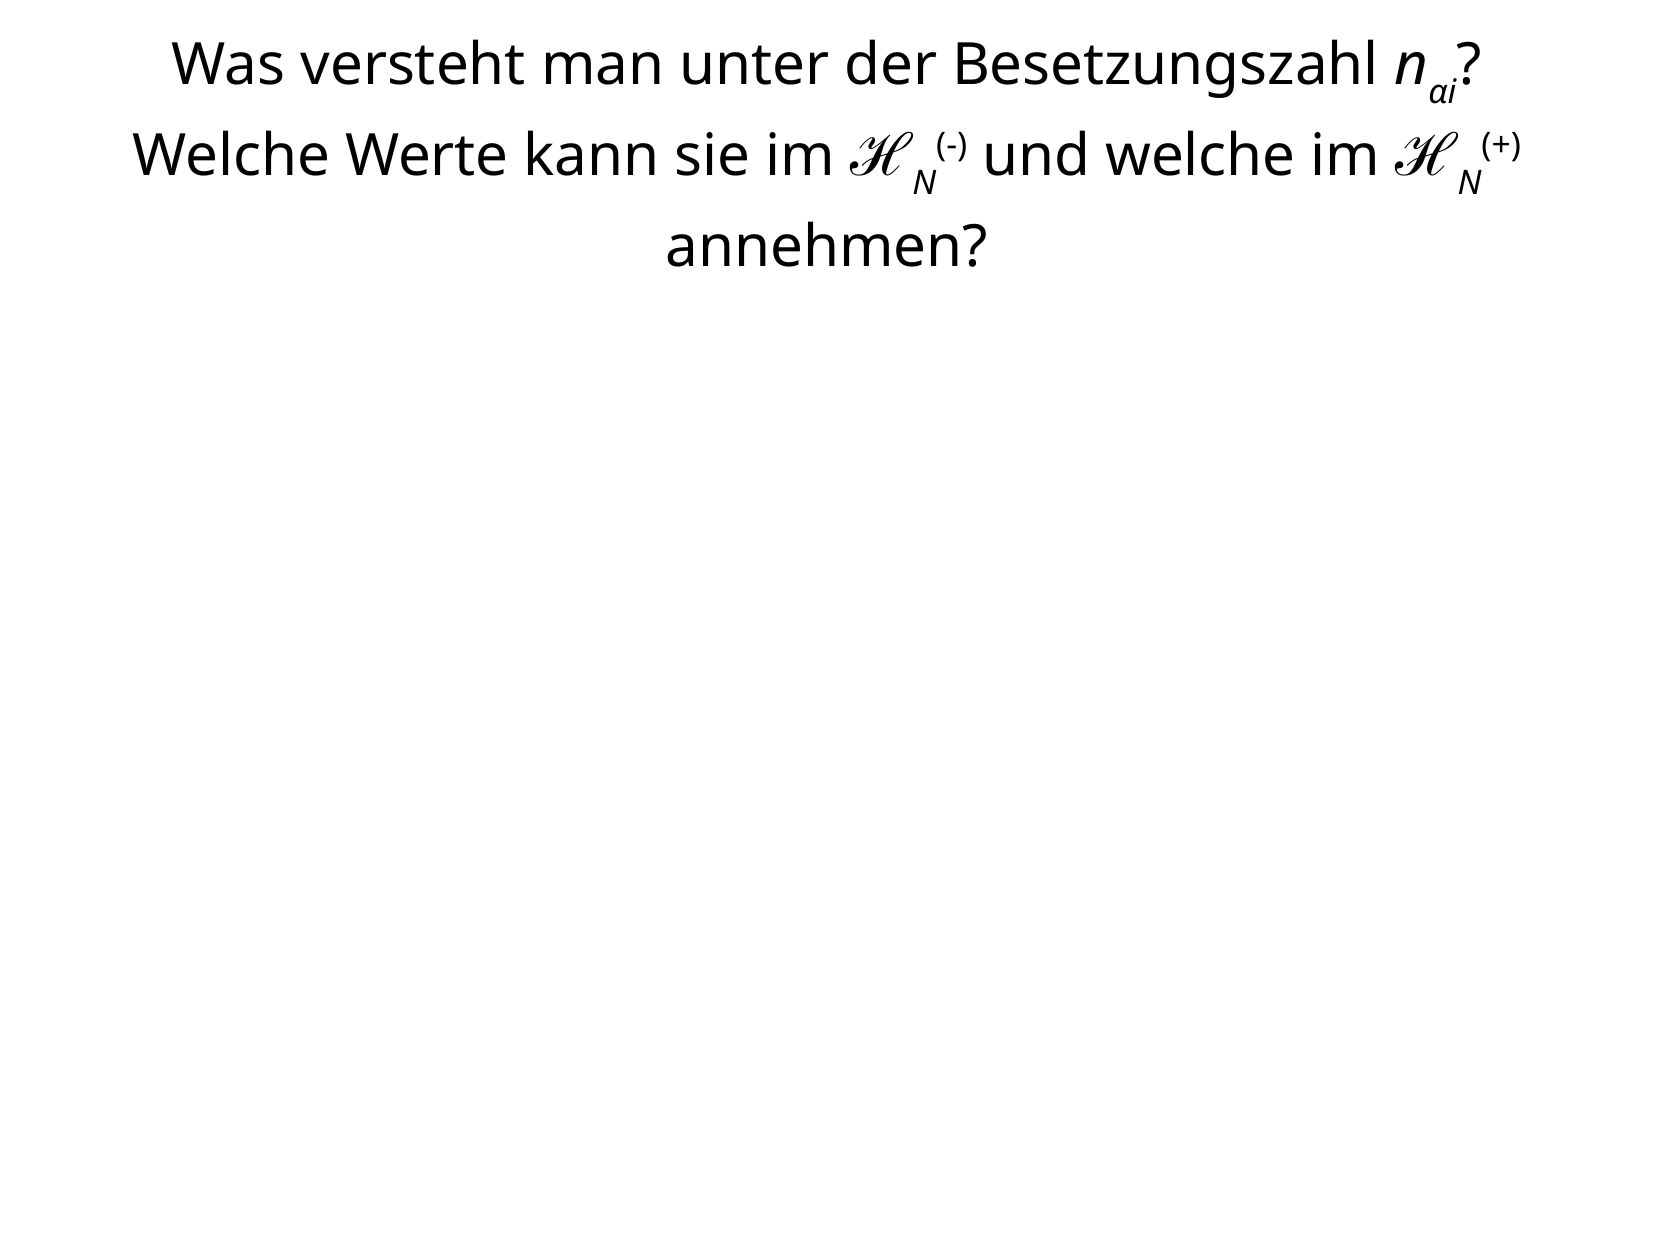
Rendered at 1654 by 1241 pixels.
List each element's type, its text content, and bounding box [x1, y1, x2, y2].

title Was versteht man unter der Besetzungszahl nαi? Welche Werte kann sie im ℋN(-) und welche im ℋN(+) annehmen? [82, 49, 1571, 257]
